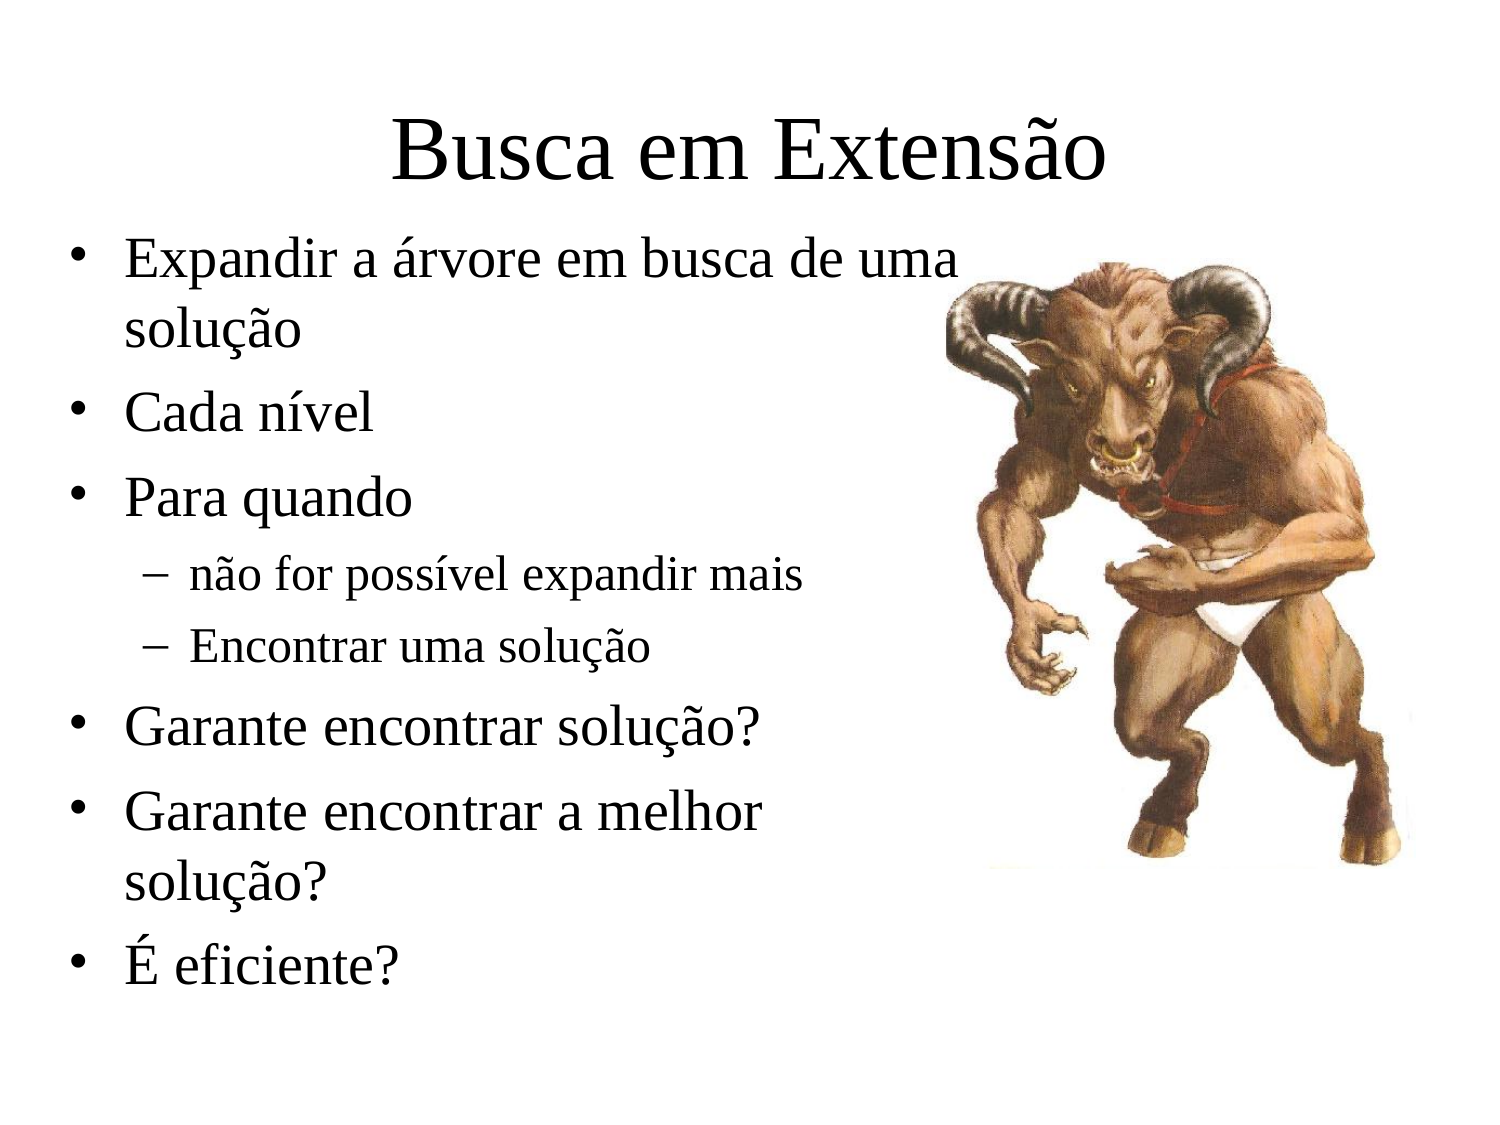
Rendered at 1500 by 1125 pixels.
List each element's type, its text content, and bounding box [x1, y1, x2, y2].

list Expandir a árvore em busca de uma solução Cada nível Para quando não for possível expandir mais Encontrar uma solução Garante encontrar solução? Garante encontrar a melhor solução? É eficiente? [53, 211, 975, 1004]
title Busca em Extensão [112, 48, 1388, 237]
picture [975, 258, 1416, 869]
